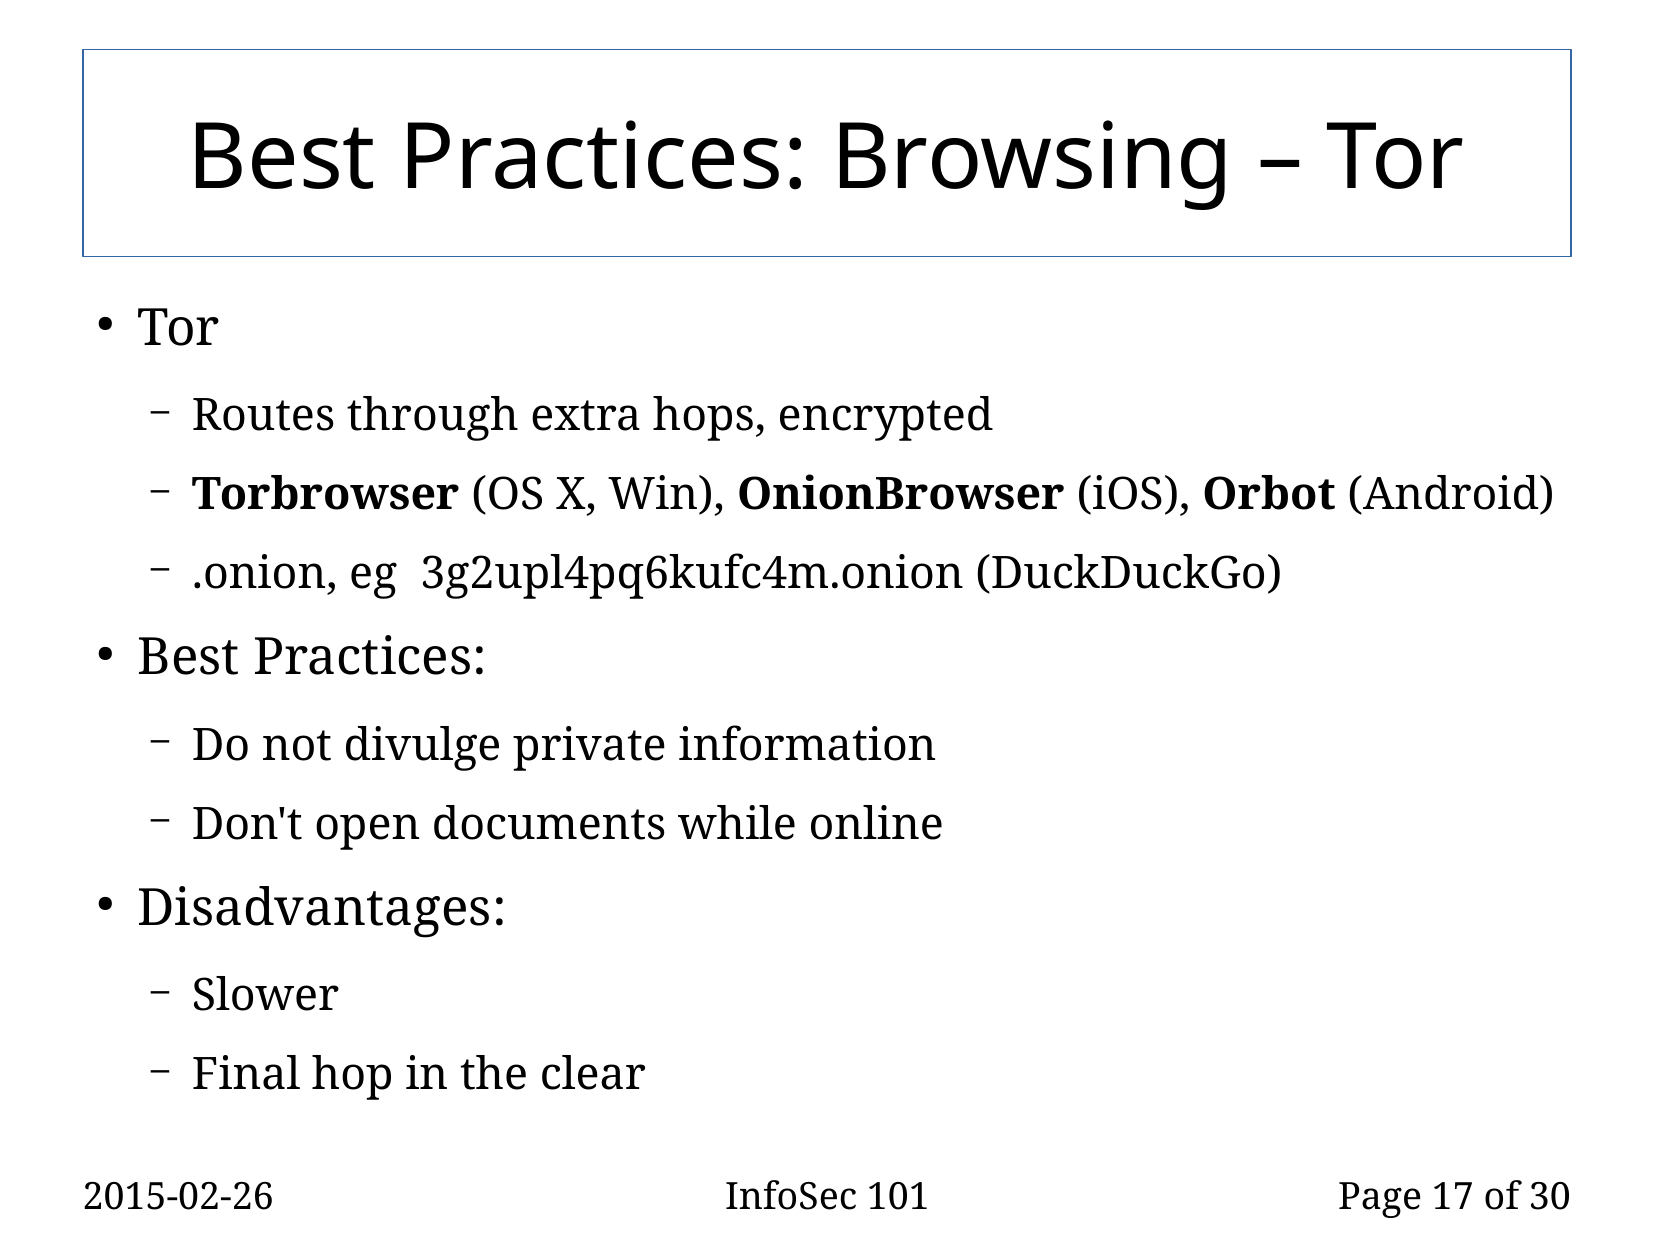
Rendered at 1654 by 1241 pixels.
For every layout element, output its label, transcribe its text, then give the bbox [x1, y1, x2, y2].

list Tor Routes through extra hops, encrypted Torbrowser (OS X, Win), OnionBrowser (iOS), Orbot (Android) .onion, eg 3g2upl4pq6kufc4m.onion (DuckDuckGo) Best Practices: Do not divulge private information Don't open documents while online Disadvantages: Slower Final hop in the clear [82, 290, 1571, 1126]
title Best Practices: Browsing – Tor [82, 49, 1571, 257]
